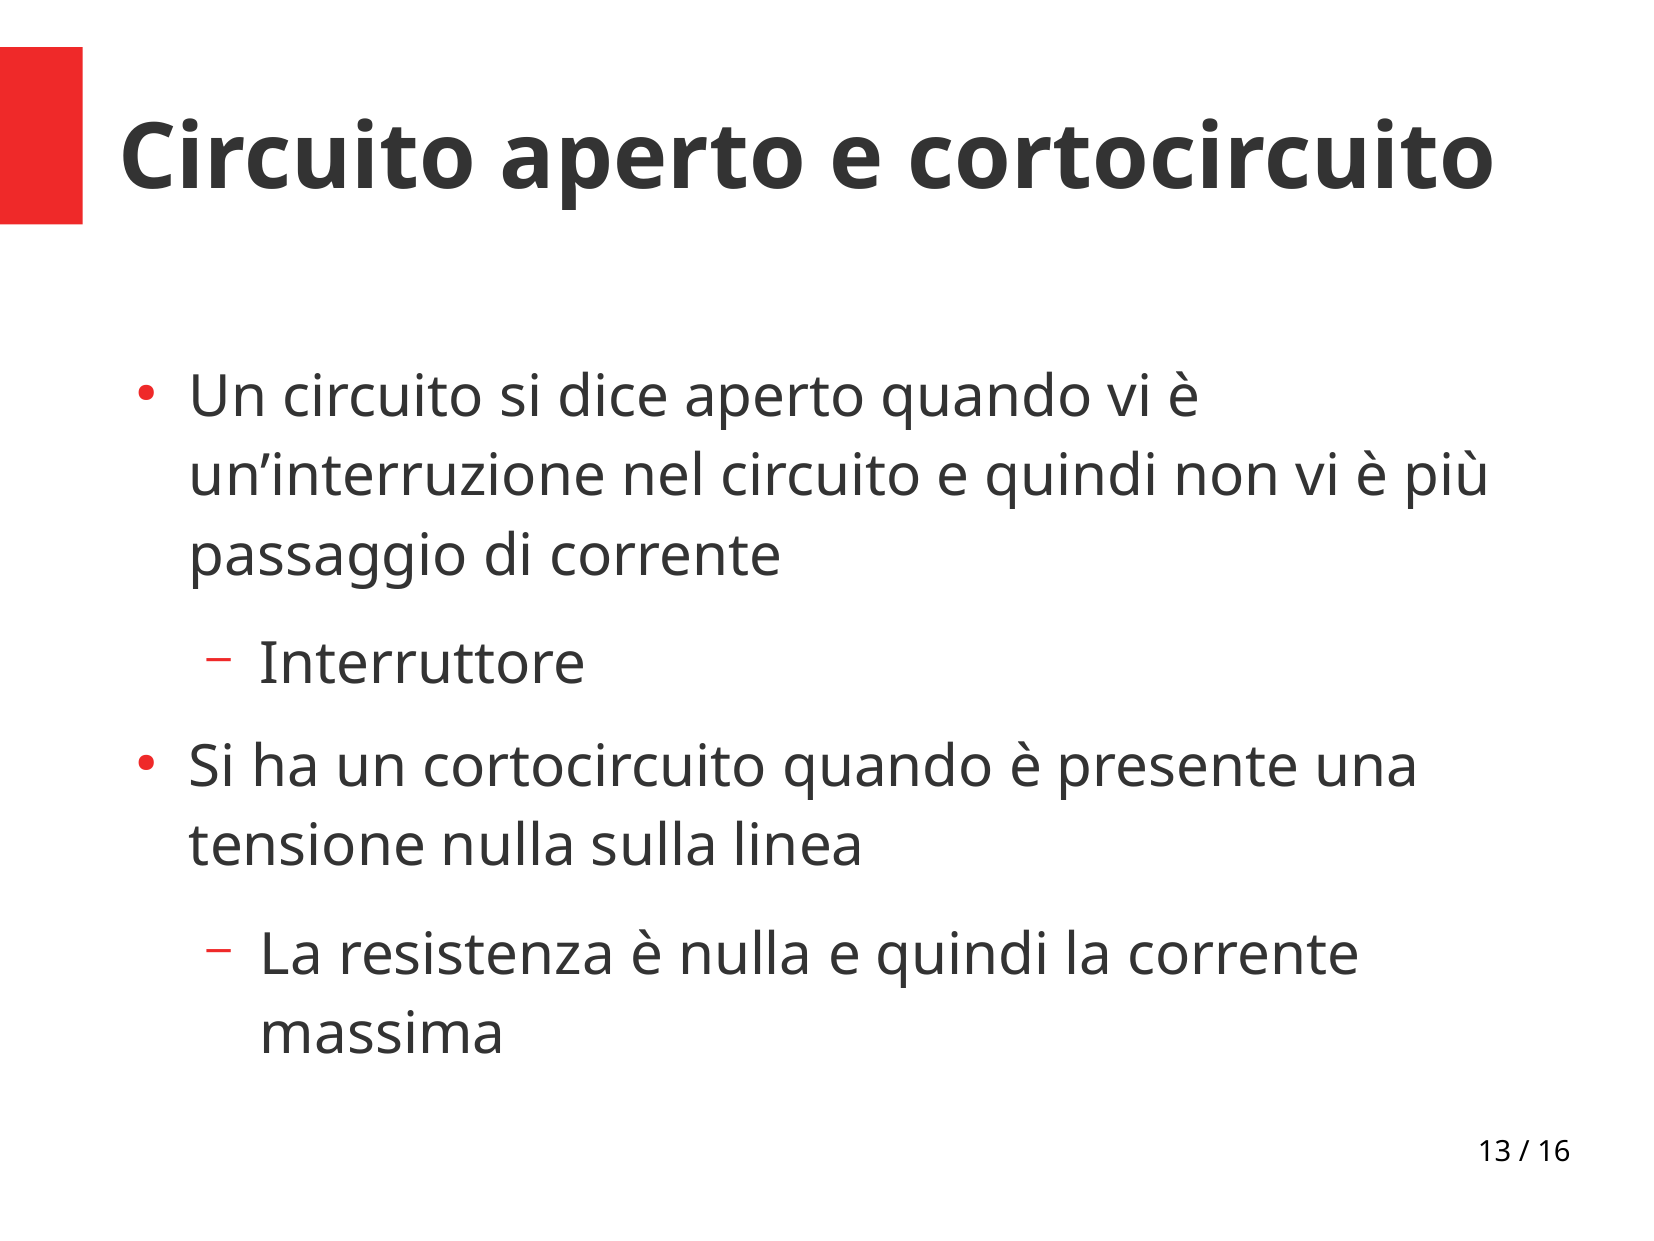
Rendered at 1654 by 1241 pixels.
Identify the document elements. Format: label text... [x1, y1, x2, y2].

list Un circuito si dice aperto quando vi è un’interruzione nel circuito e quindi non vi è più passaggio di corrente Interruttore Si ha un cortocircuito quando è presente una tensione nulla sulla linea La resistenza è nulla e quindi la corrente massima [118, 354, 1536, 1074]
title Circuito aperto e cortocircuito [118, 45, 1571, 260]
